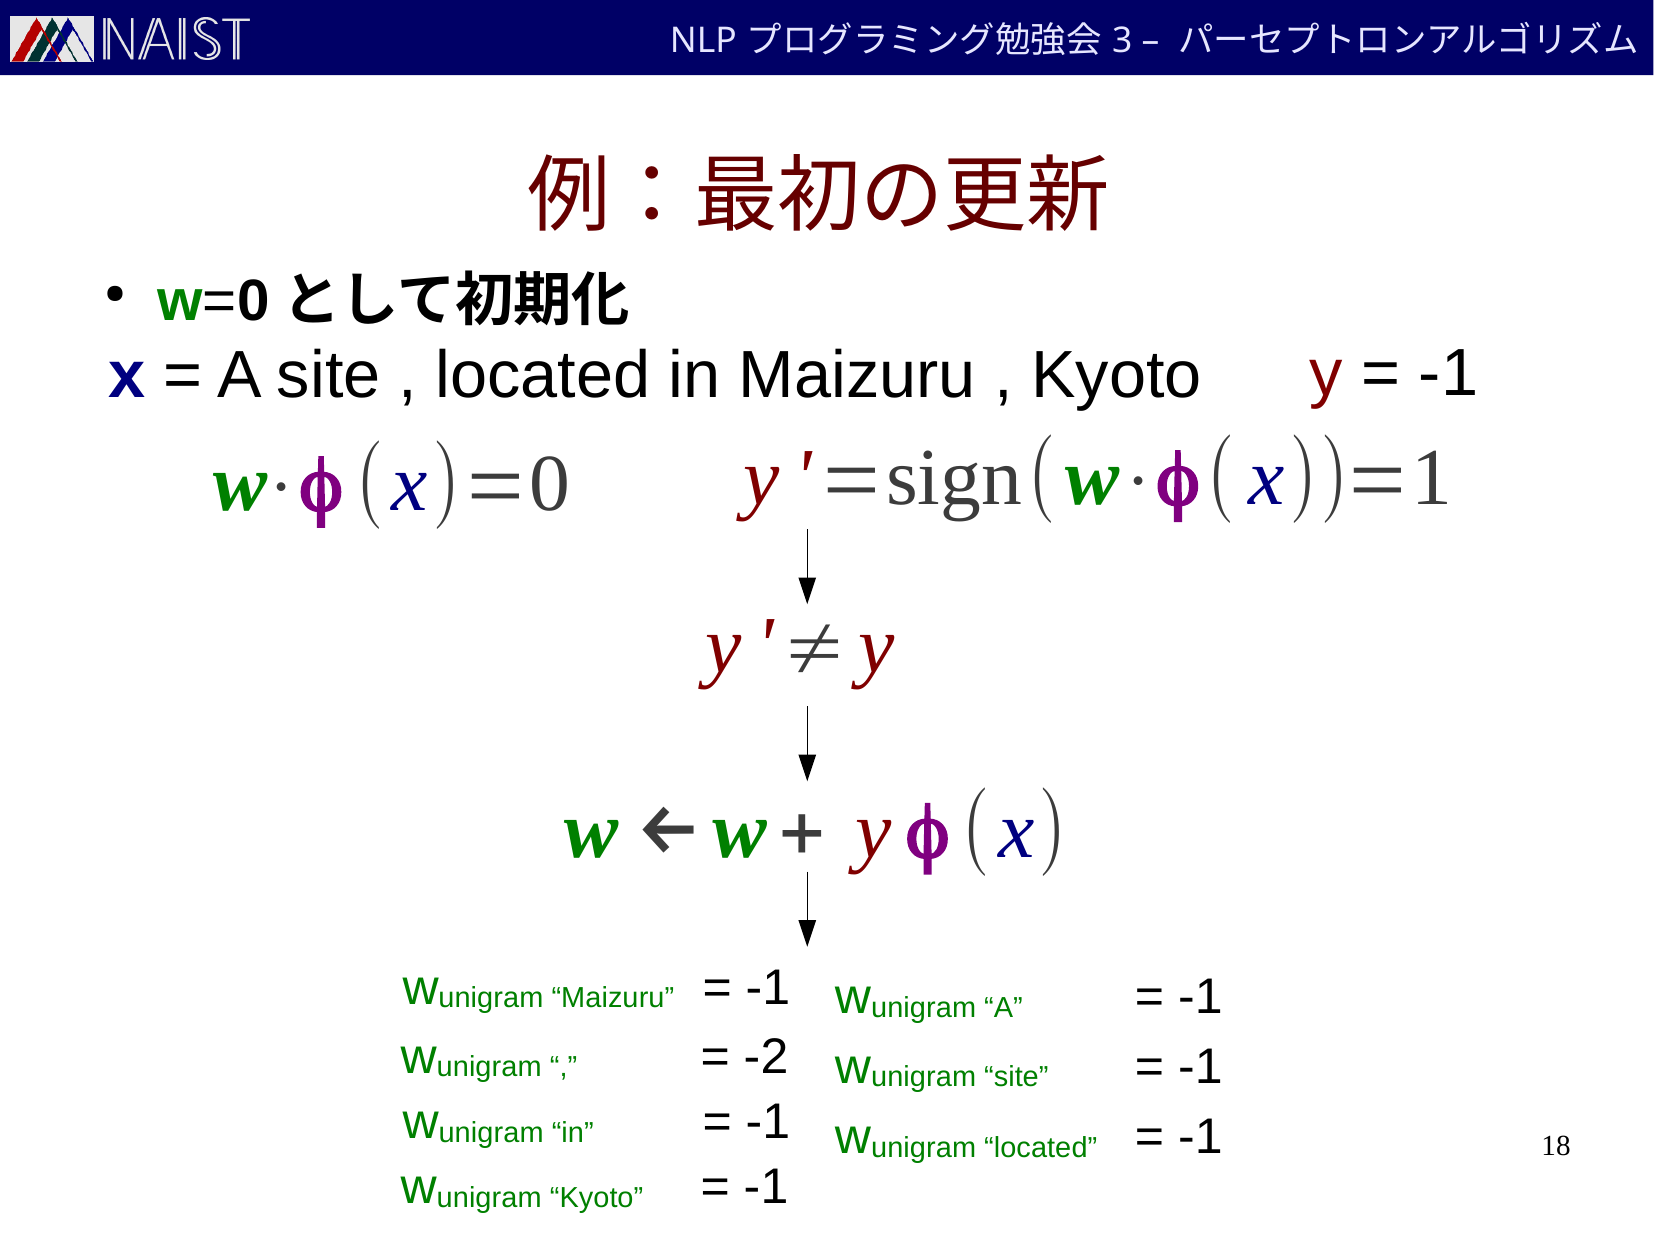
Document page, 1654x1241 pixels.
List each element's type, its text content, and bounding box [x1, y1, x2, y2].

text_box x = A site , located in Maizuru , Kyoto [93, 329, 1221, 420]
text_box wunigram “,” = -2 [385, 1020, 804, 1108]
text_box y = -1 [1294, 327, 1494, 417]
title 例：最初の更新 [75, 92, 1564, 285]
list w=0として初期化 [86, 252, 1576, 1072]
text_box wunigram “Kyoto” = -1 [385, 1150, 804, 1239]
chart [712, 428, 1474, 526]
picture [102, 17, 251, 60]
text_box wunigram “A” = -1 [820, 961, 1238, 1030]
picture [10, 16, 94, 62]
text_box wunigram “site” = -1 [820, 1030, 1238, 1101]
text_box wunigram “located” = -1 [820, 1101, 1238, 1189]
chart [538, 781, 1088, 879]
chart [675, 602, 919, 692]
chart [187, 434, 593, 532]
text_box wunigram “in” = -1 [387, 1086, 806, 1174]
text_box wunigram “Maizuru” = -1 [387, 951, 806, 1039]
